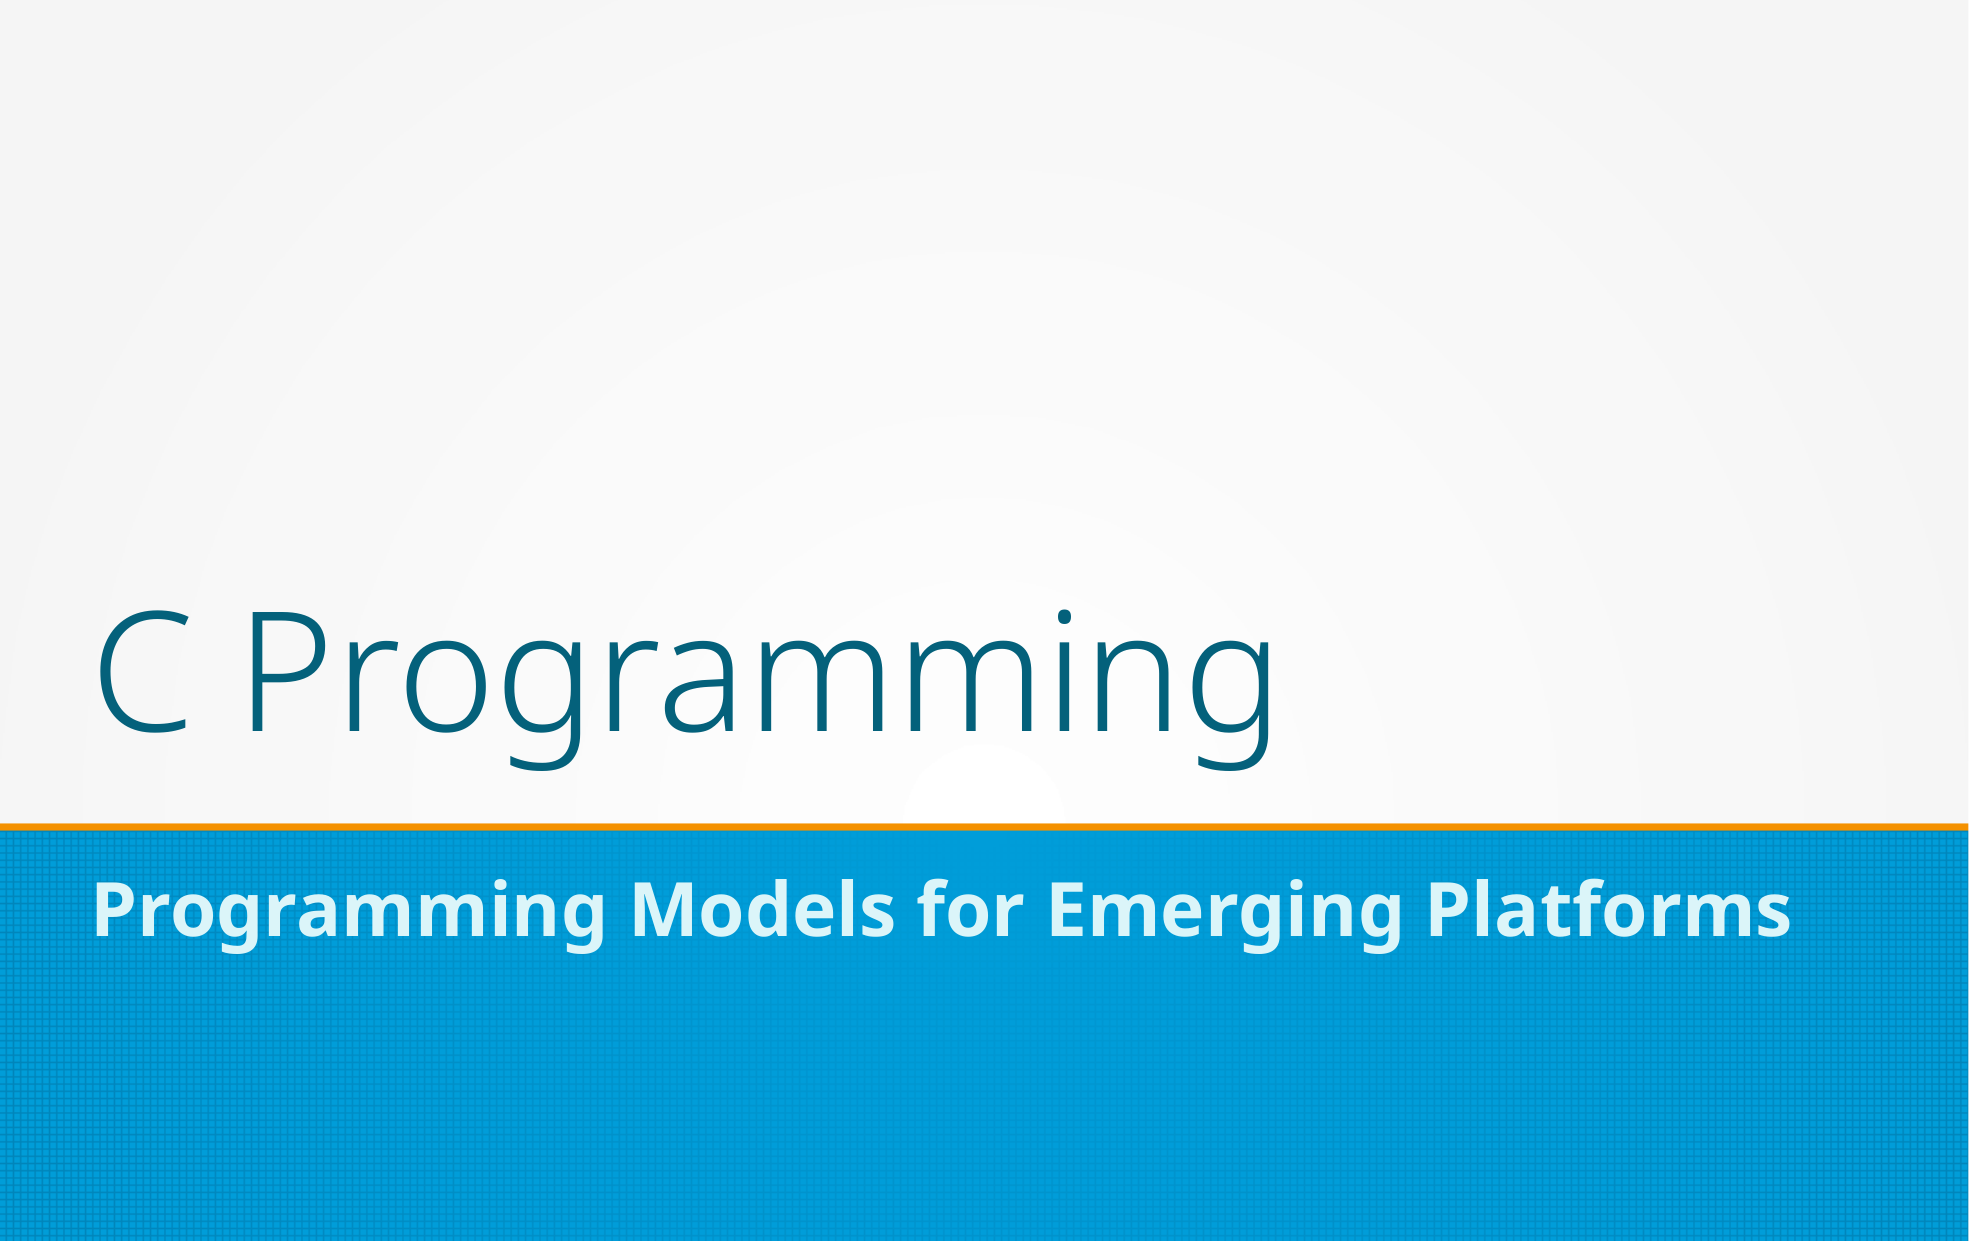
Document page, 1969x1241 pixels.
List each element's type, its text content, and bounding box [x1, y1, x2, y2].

title C Programming [90, 49, 1862, 781]
subtitle Programming Models for Emerging Platforms [90, 855, 1861, 1111]
picture [0, 0, 1969, 830]
